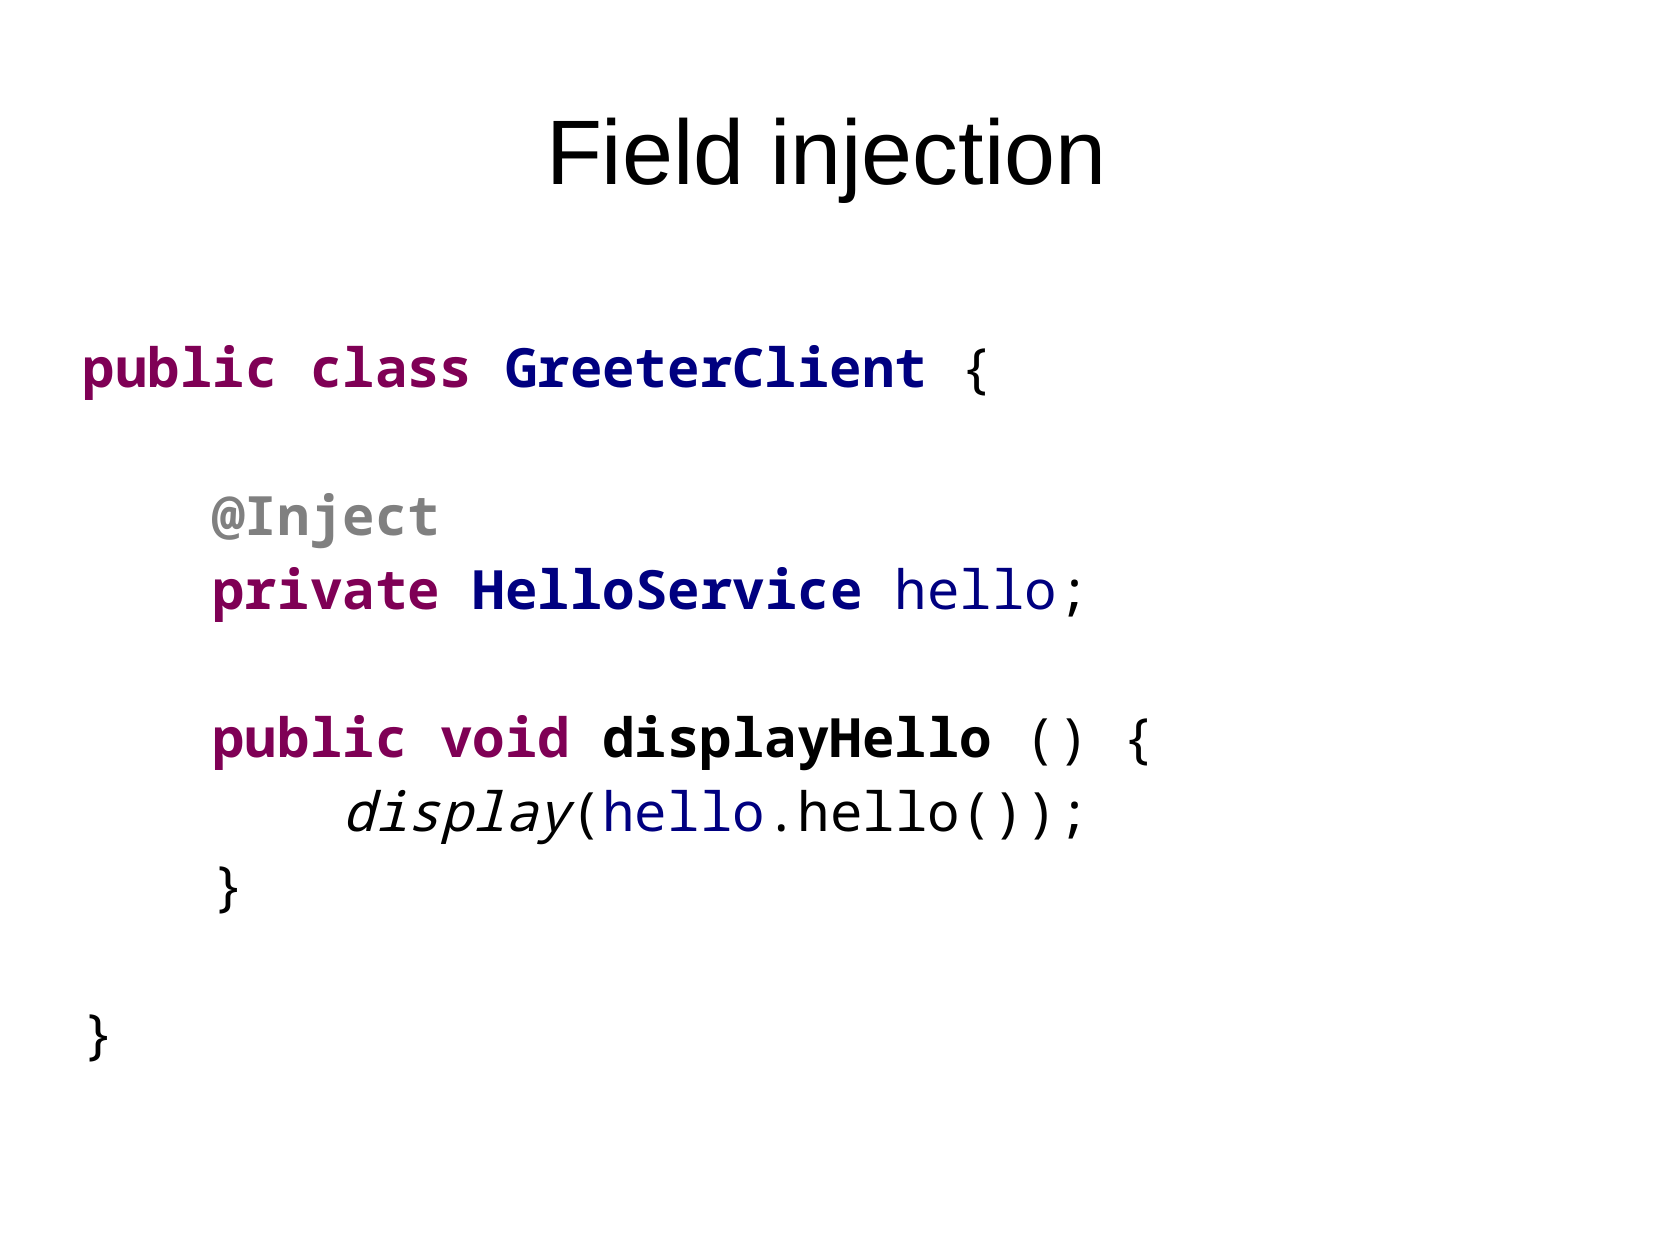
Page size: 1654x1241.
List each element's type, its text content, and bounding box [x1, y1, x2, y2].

list public class GreeterClient { @Inject private HelloService hello; public void displayHello () { display(hello.hello()); } } [82, 290, 1571, 1109]
title Field injection [82, 49, 1571, 257]
